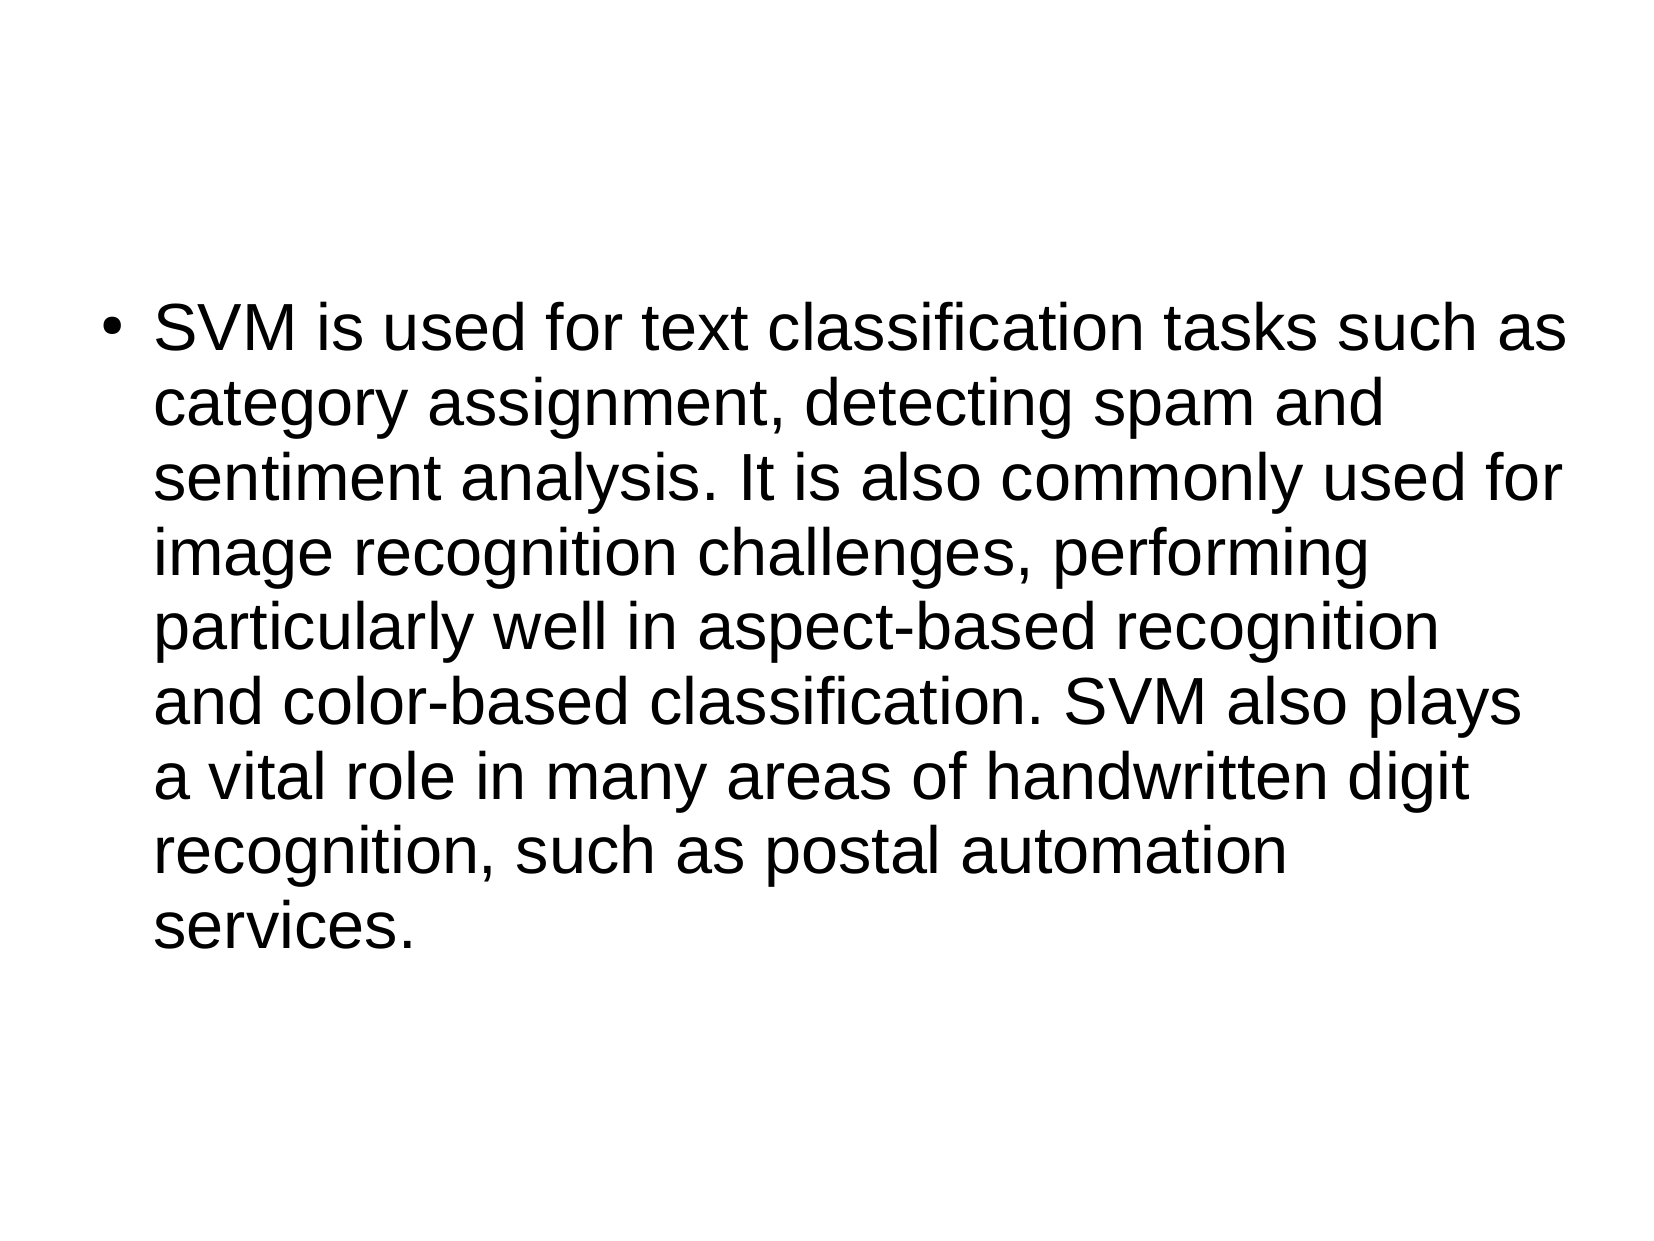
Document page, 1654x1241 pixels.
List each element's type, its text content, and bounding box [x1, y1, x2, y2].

list SVM is used for text classification tasks such as category assignment, detecting spam and sentiment analysis. It is also commonly used for image recognition challenges, performing particularly well in aspect-based recognition and color-based classification. SVM also plays a vital role in many areas of handwritten digit recognition, such as postal automation services. [82, 290, 1571, 1010]
